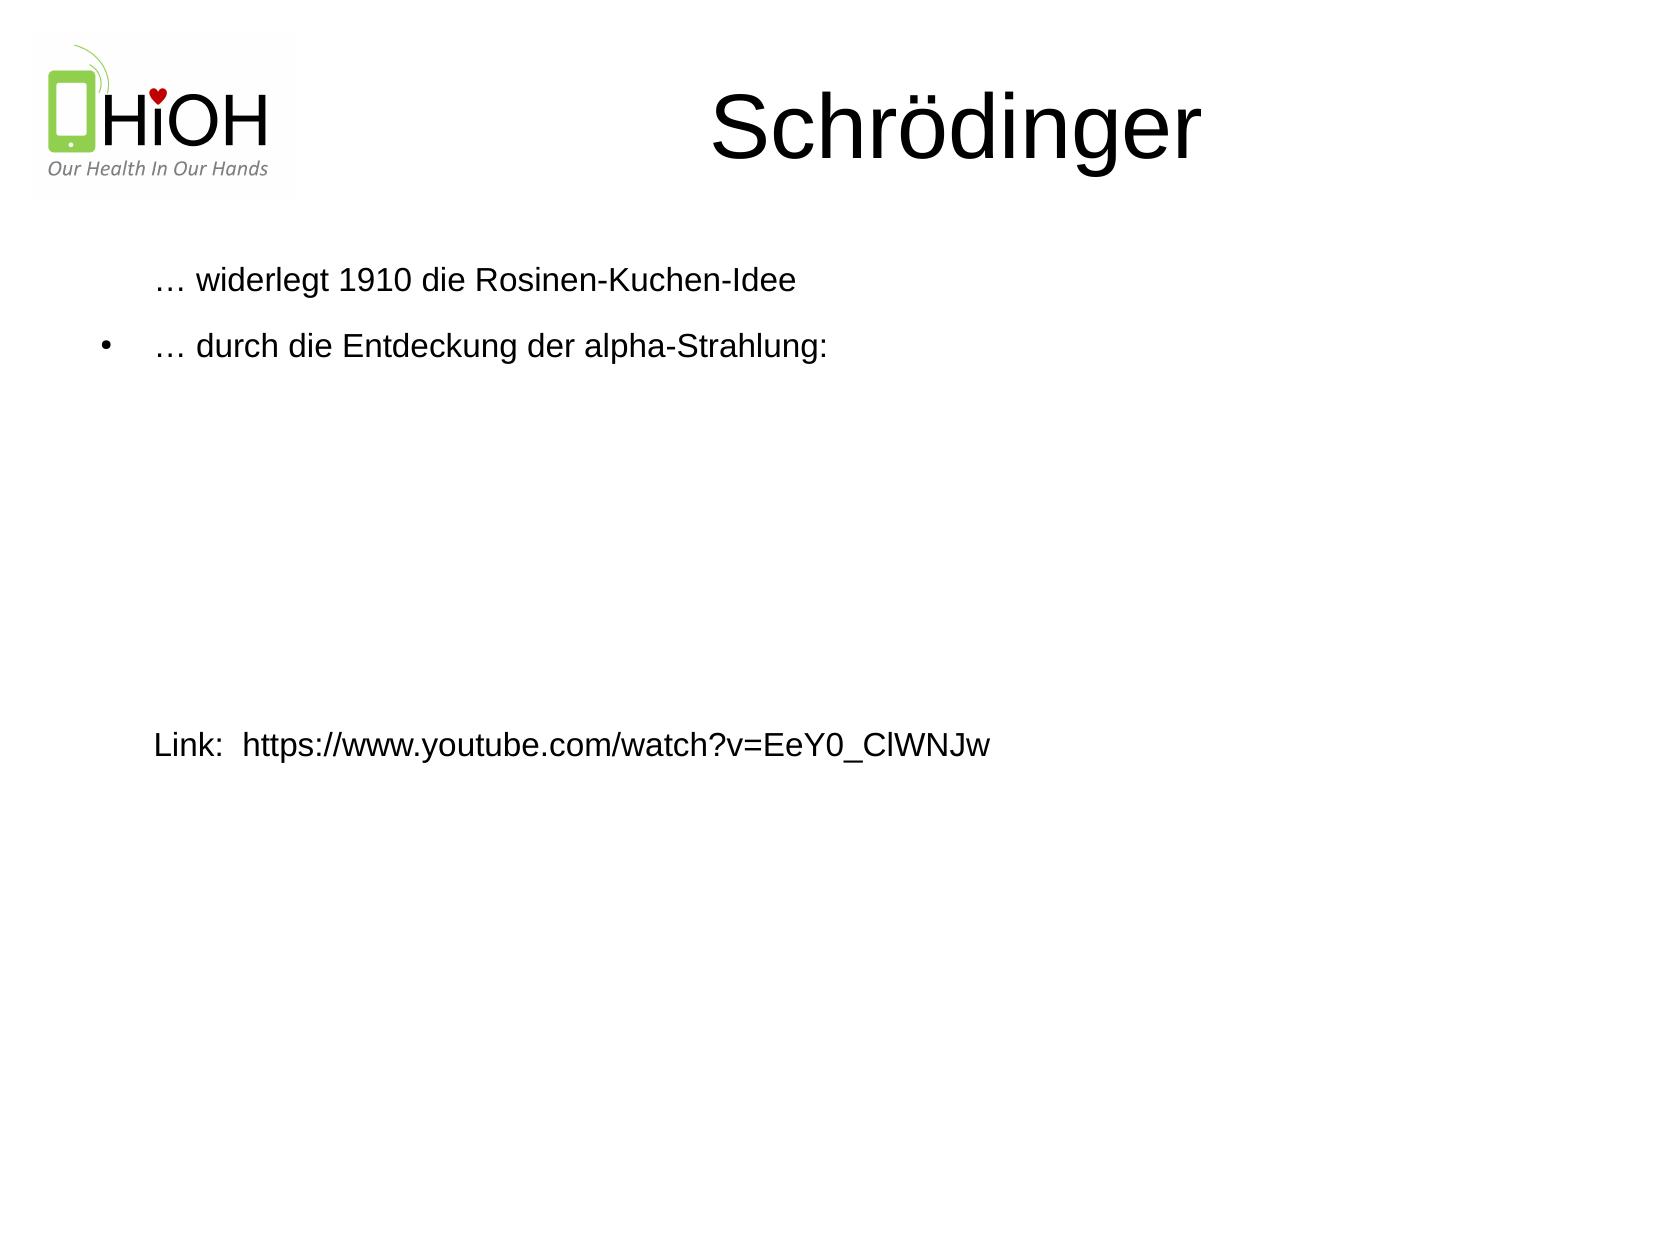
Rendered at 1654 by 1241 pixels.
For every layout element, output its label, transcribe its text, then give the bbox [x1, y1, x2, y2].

picture [31, 30, 296, 201]
list … widerlegt 1910 die Rosinen-Kuchen-Idee … durch die Entdeckung der alpha-Strahlung: Link: https://www.youtube.com/watch?v=EeY0_ClWNJw [82, 261, 1571, 981]
title Schrödinger [212, 23, 1654, 231]
